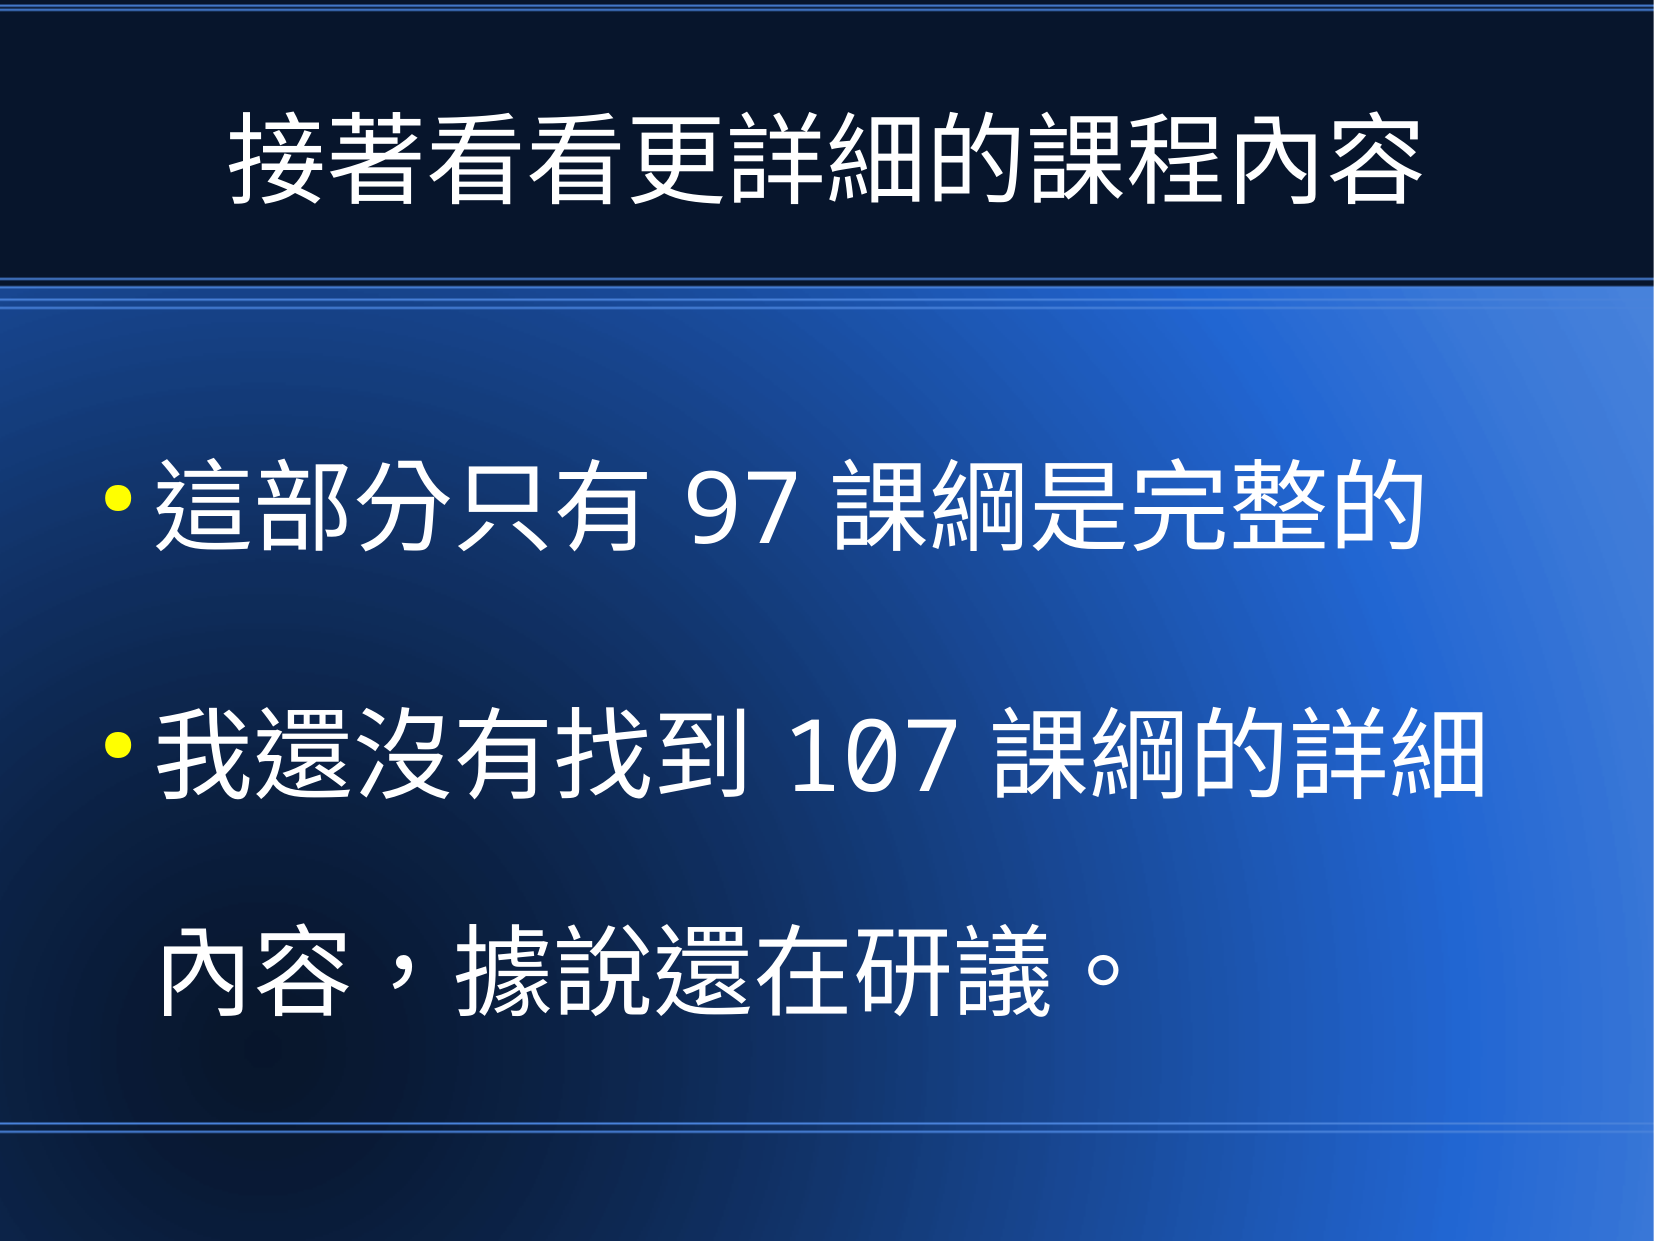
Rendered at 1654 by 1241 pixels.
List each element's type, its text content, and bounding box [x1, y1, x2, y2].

picture [0, 0, 1654, 1241]
title 接著看看更詳細的課程內容 [82, 49, 1571, 257]
list 這部分只有97課綱是完整的 我還沒有找到107課綱的詳細內容，據說還在研議。 [82, 355, 1571, 1241]
